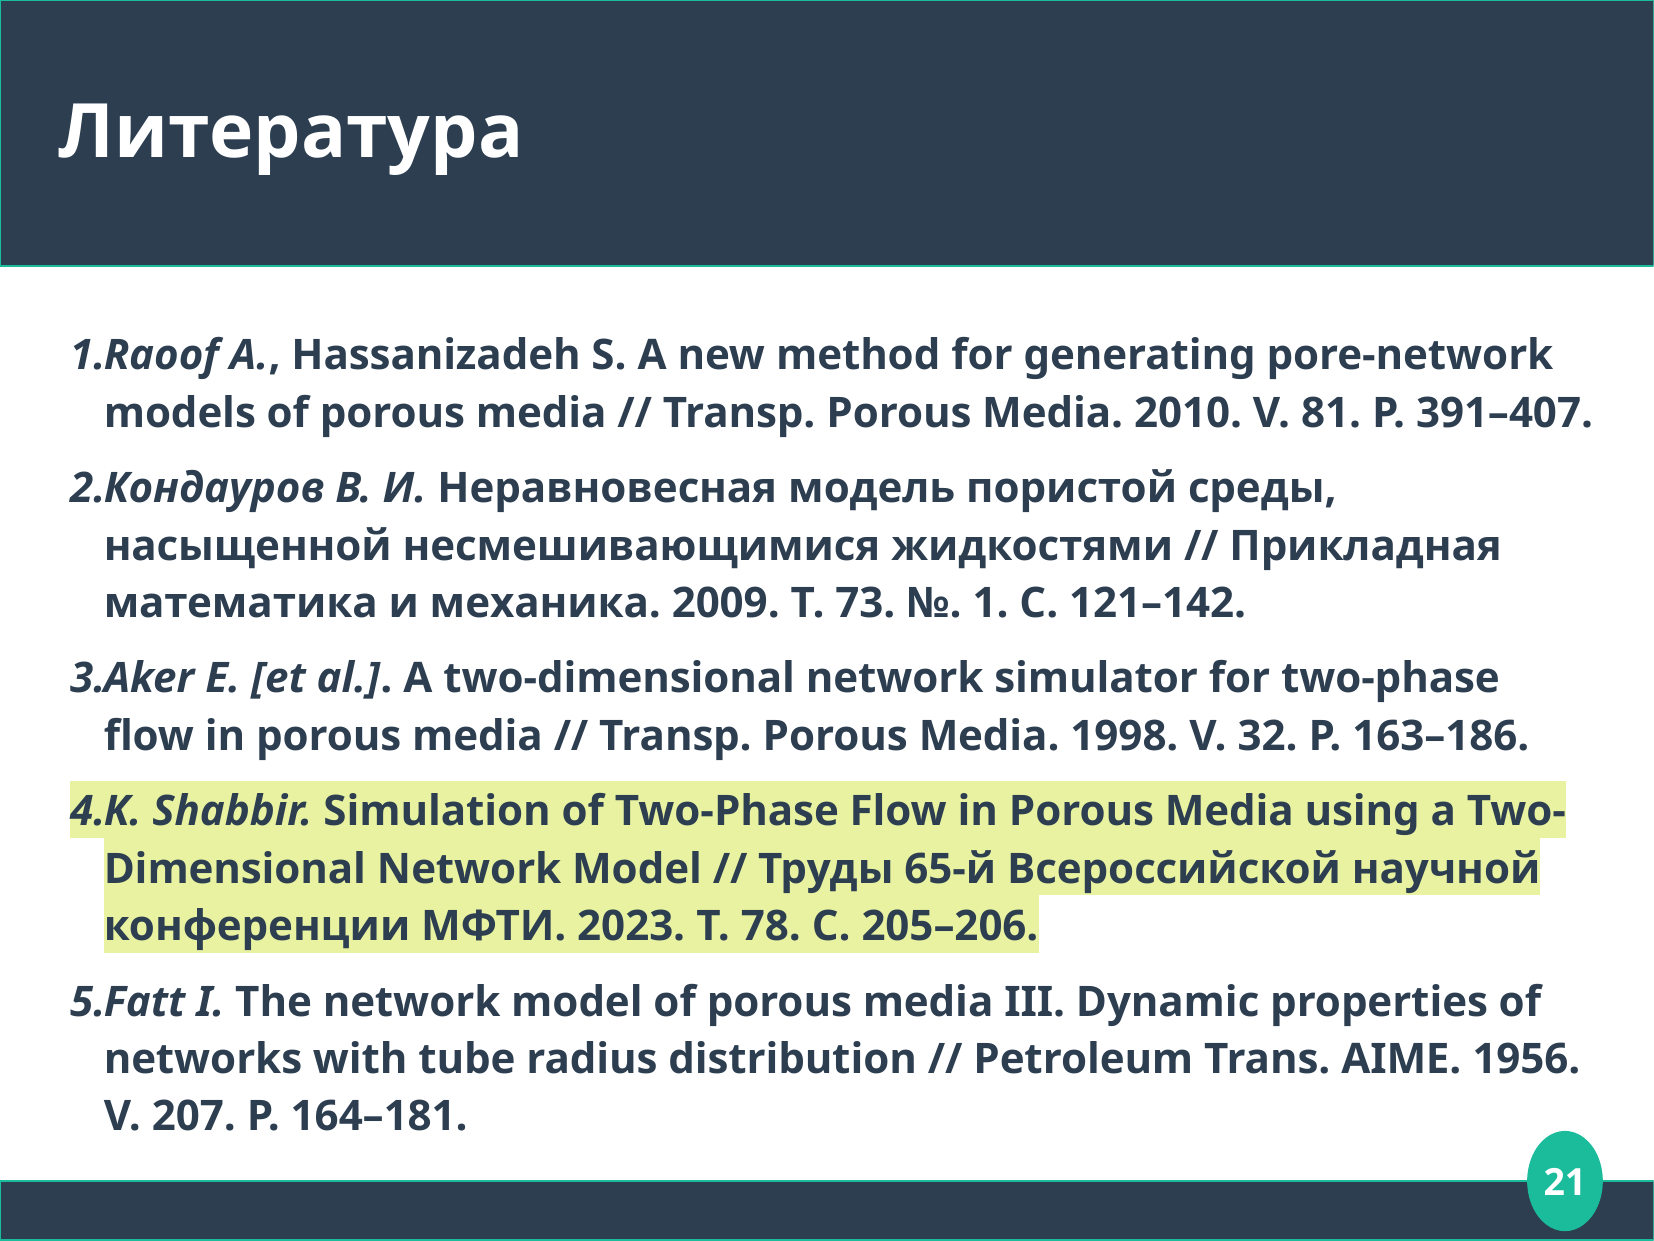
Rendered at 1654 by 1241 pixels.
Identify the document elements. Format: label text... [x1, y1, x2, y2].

title Литература [59, 49, 1595, 207]
list Raoof A., Hassanizadeh S. A new method for generating pore-network models of porous media // Transp. Porous Media. 2010. V. 81. P. 391–407. Кондауров В. И. Неравновесная модель пористой среды, насыщенной несмешивающимися жидкостями // Прикладная математика и механика. 2009. Т. 73. №. 1. С. 121–142. Aker E. [et al.]. A two-dimensional network simulator for two-phase flow in porous media // Transp. Porous Media. 1998. V. 32. P. 163–186. K. Shabbir. Simulation of Two-Phase Flow in Porous Media using a Two-Dimensional Network Model // Труды 65-й Всероссийской научной конференции МФТИ. 2023. Т. 78. С. 205–206. Fatt I. The network model of porous media III. Dynamic properties of networks with tube radius distribution // Petroleum Trans. AIME. 1956. V. 207. P. 164–181. [59, 324, 1595, 1152]
